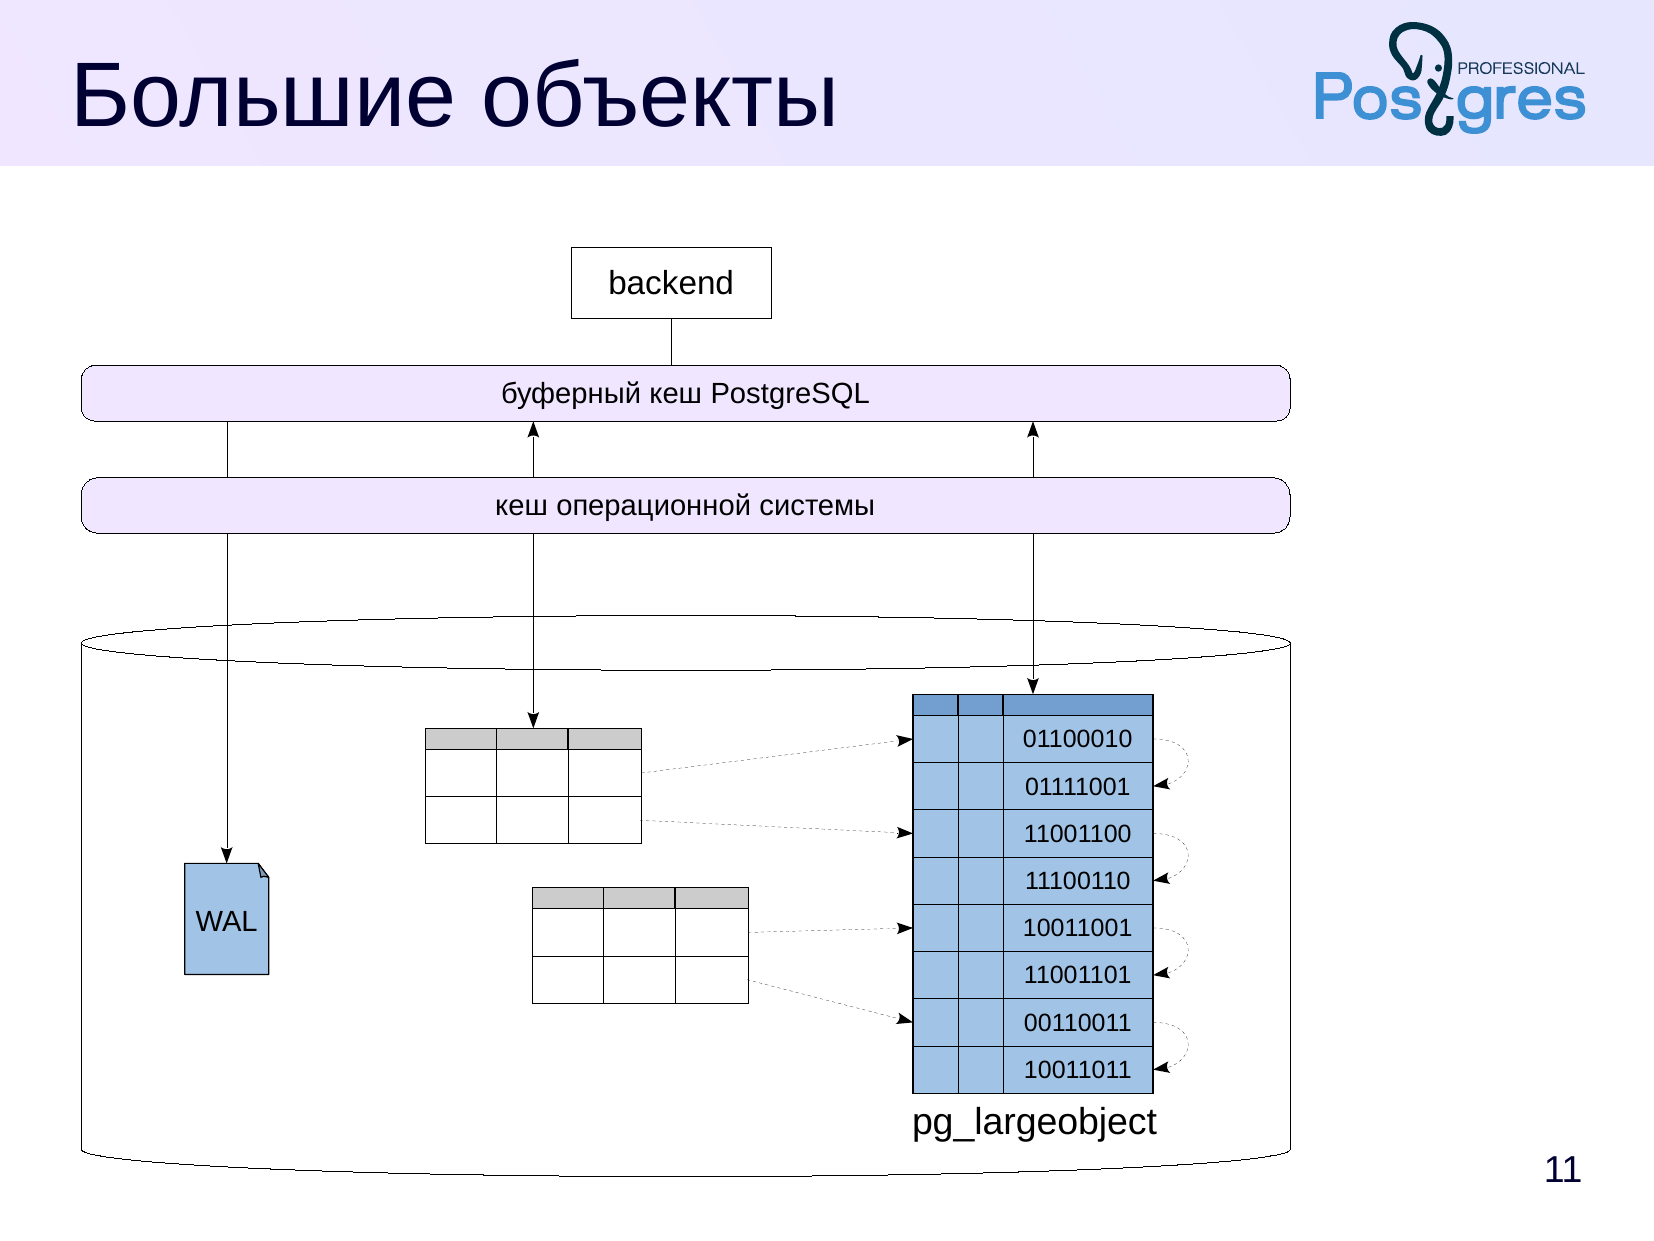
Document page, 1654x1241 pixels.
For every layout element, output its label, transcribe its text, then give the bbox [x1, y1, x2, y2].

text_box [959, 716, 1002, 762]
text_box backend [571, 247, 772, 319]
text_box [914, 1047, 958, 1093]
text_box [914, 810, 958, 857]
text_box кеш операционной системы [81, 477, 1291, 534]
text_box [81, 644, 1291, 1177]
text_box WAL [180, 897, 273, 946]
text_box [914, 763, 958, 809]
text_box [959, 905, 1002, 951]
text_box [959, 810, 1002, 857]
text_box 11001100 [1004, 810, 1152, 857]
text_box 11100110 [1004, 858, 1152, 904]
text_box буферный кеш PostgreSQL [81, 365, 1291, 422]
text_box 00110011 [1004, 999, 1152, 1046]
text_box [959, 1047, 1002, 1093]
text_box pg_largeobject [897, 1093, 1173, 1151]
text_box [914, 905, 958, 951]
text_box [914, 695, 1152, 762]
text_box [914, 858, 958, 904]
text_box 11001101 [1004, 952, 1152, 998]
text_box 10011011 [1004, 1047, 1152, 1093]
text_box [959, 858, 1002, 904]
text_box [959, 952, 1002, 998]
text_box 01100010 [1004, 716, 1152, 762]
title Большие объекты [70, 43, 1241, 147]
text_box [914, 952, 958, 998]
text_box [914, 999, 958, 1046]
text_box 01111001 [1004, 763, 1152, 809]
text_box [959, 999, 1002, 1046]
text_box [959, 763, 1002, 809]
text_box 10011001 [1004, 905, 1152, 951]
